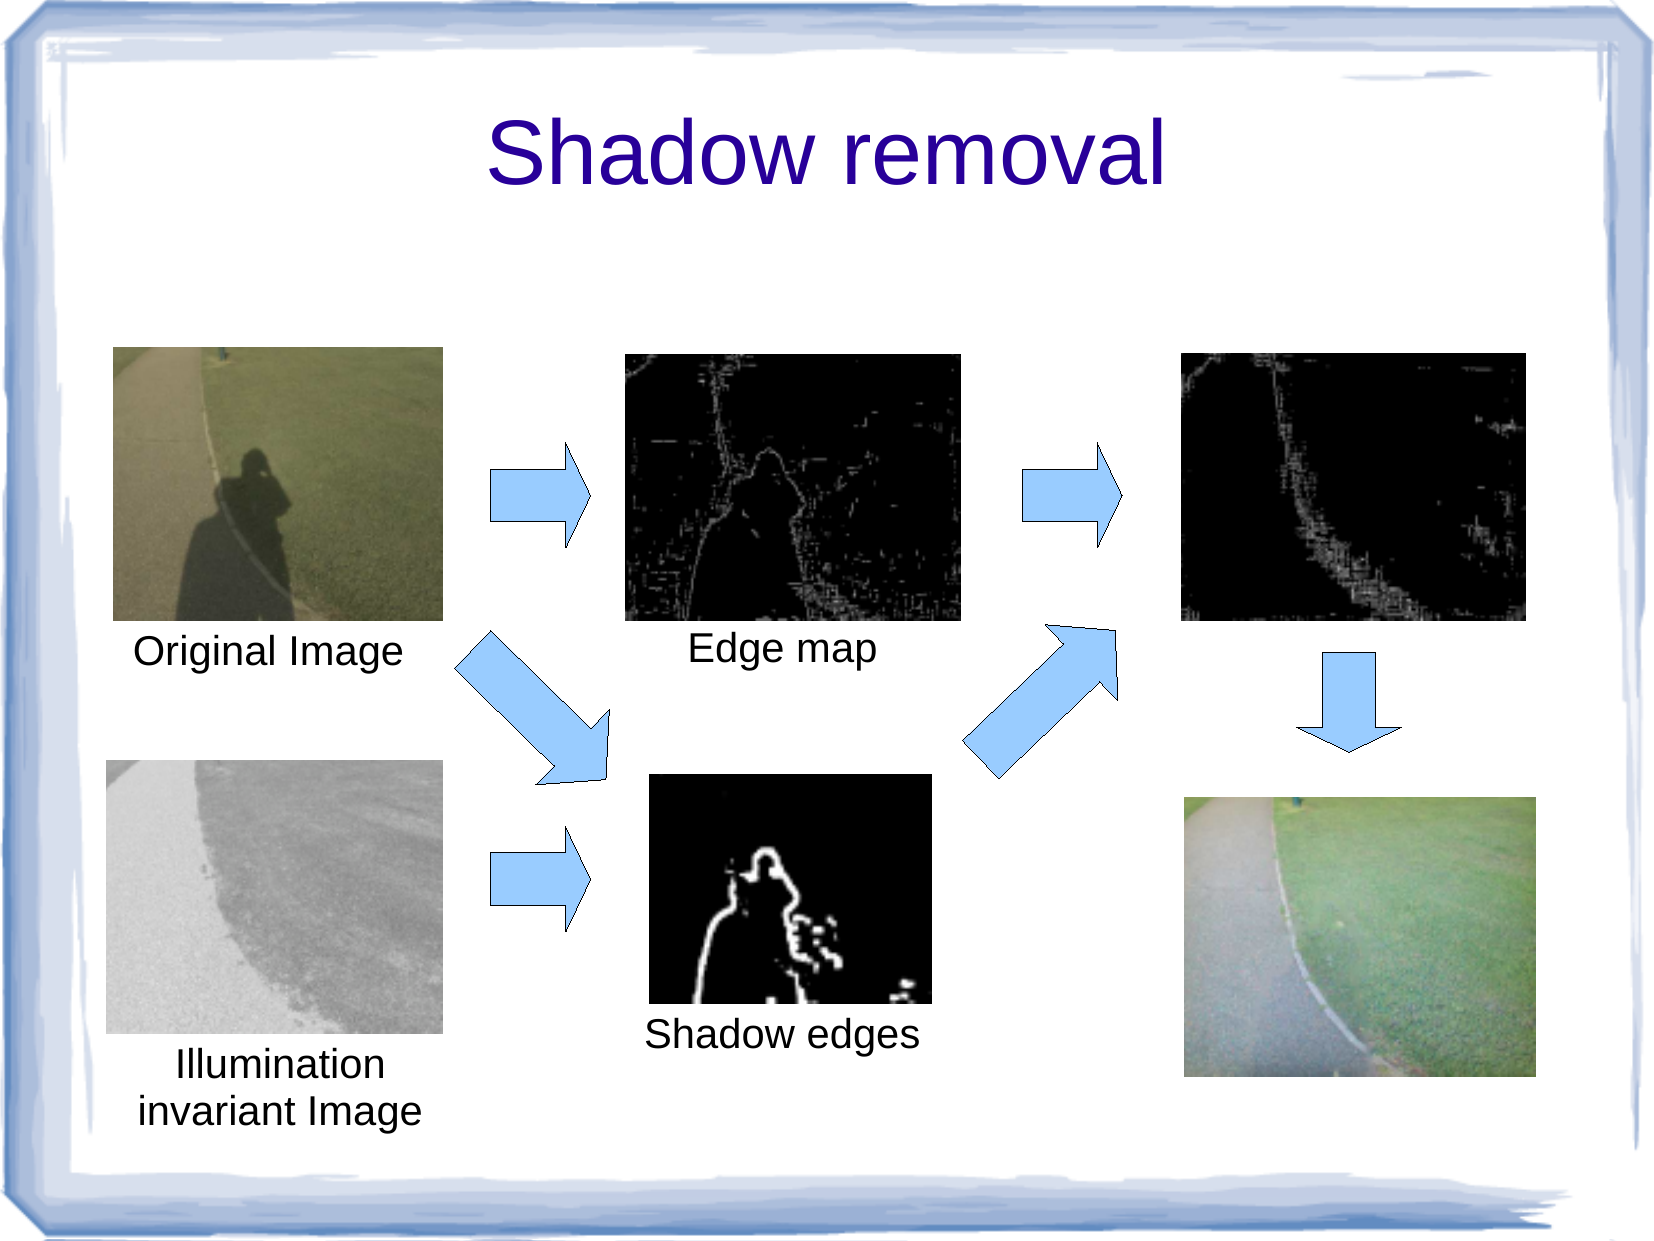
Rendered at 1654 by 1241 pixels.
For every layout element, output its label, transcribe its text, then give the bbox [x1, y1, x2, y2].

title Shadow removal [82, 49, 1571, 257]
text_box [490, 442, 591, 548]
text_box Shadow edges [620, 1003, 945, 1066]
text_box [490, 826, 591, 932]
text_box Original Image [118, 620, 443, 682]
text_box [454, 630, 610, 785]
text_box Illumination invariant Image [118, 1033, 443, 1142]
text_box [1022, 442, 1123, 548]
text_box [962, 624, 1118, 779]
text_box Edge map [620, 617, 945, 680]
picture [0, 0, 1654, 1241]
text_box [1296, 652, 1402, 753]
